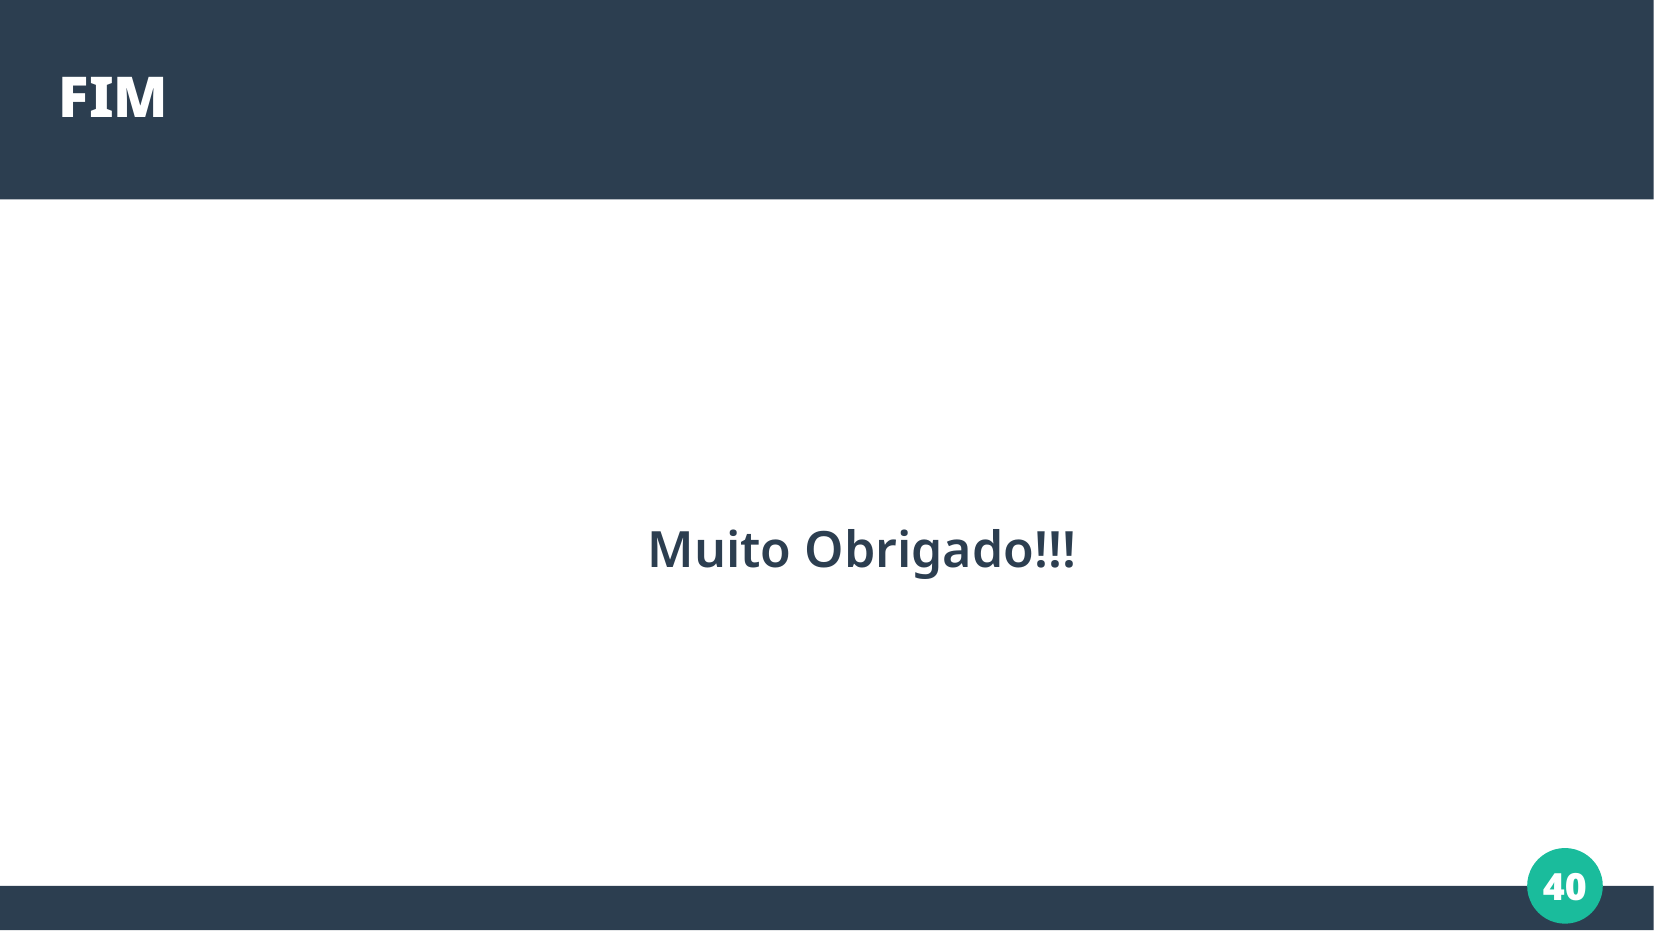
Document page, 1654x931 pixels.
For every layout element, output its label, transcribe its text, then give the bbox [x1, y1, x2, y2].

title FIM [59, 37, 1595, 156]
list Muito Obrigado!!! [59, 243, 1595, 864]
